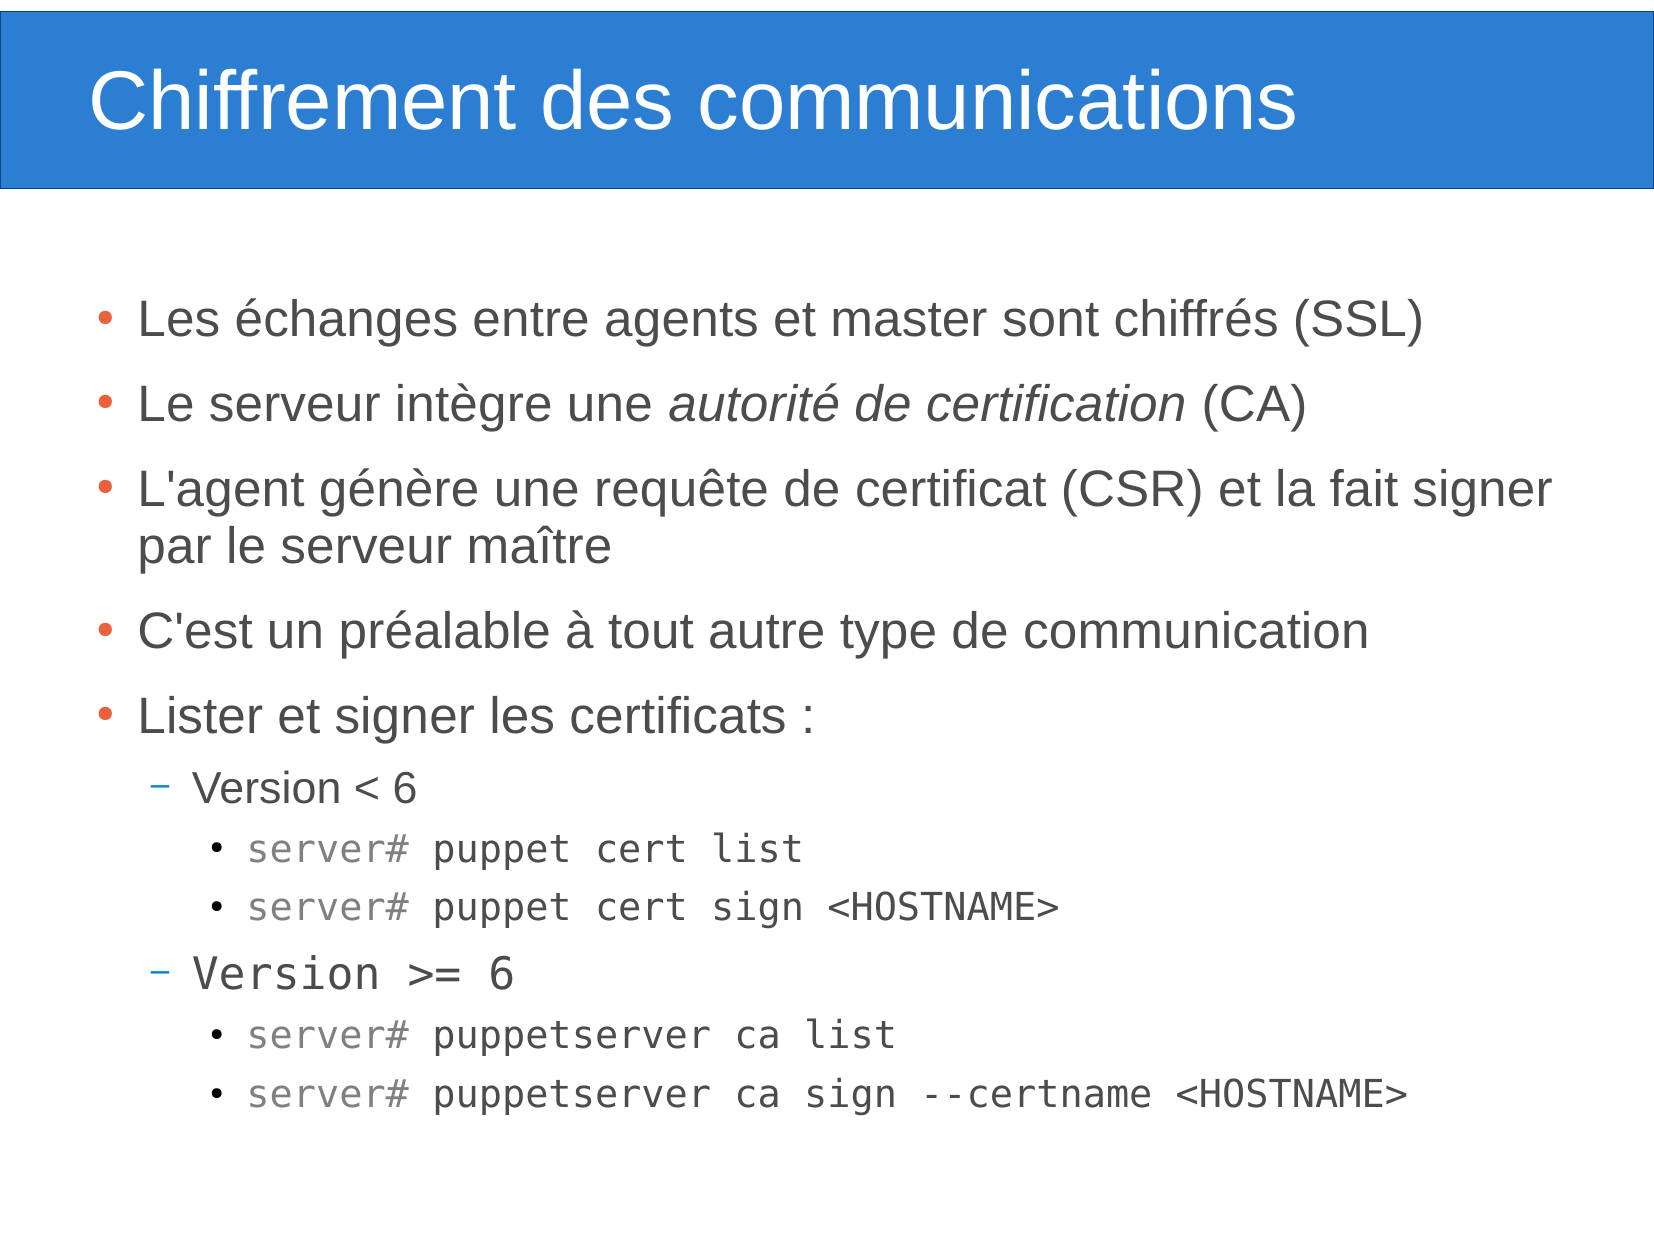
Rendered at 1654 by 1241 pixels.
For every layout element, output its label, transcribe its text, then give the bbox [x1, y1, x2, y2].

title Chiffrement des communications [0, 11, 1654, 189]
list Les échanges entre agents et master sont chiffrés (SSL) Le serveur intègre une autorité de certification (CA) L'agent génère une requête de certificat (CSR) et la fait signer par le serveur maître C'est un préalable à tout autre type de communication Lister et signer les certificats : Version < 6 server# puppet cert list server# puppet cert sign <HOSTNAME> Version >= 6 server# puppetserver ca list server# puppetserver ca sign --certname <HOSTNAME> [82, 290, 1571, 1123]
